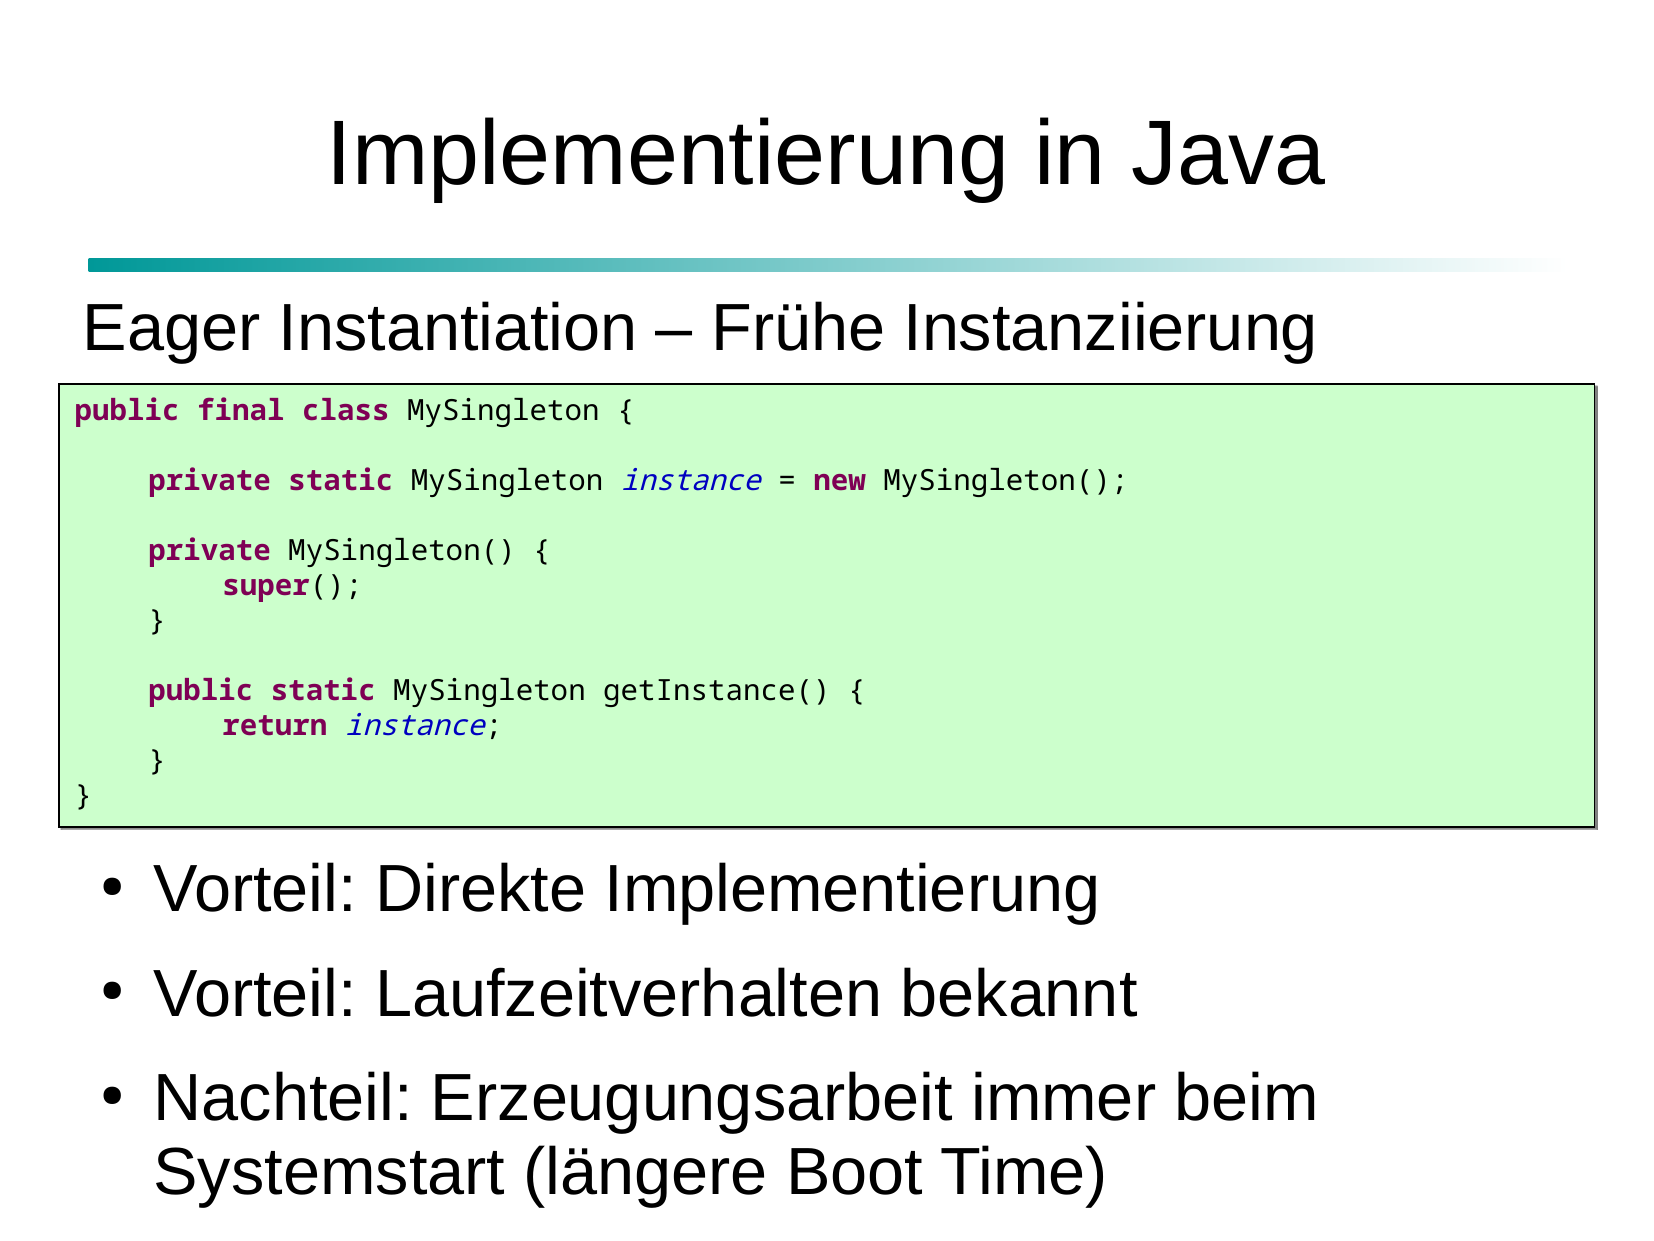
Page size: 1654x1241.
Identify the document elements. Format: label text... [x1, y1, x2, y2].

list Vorteil: Direkte Implementierung Vorteil: Laufzeitverhalten bekannt Nachteil: Erzeugungsarbeit immer beim Systemstart (längere Boot Time) [82, 851, 1571, 1211]
text_box public final class MySingleton { private static MySingleton instance = new MySingleton(); private MySingleton() { super(); } public static MySingleton getInstance() { return instance; } } [59, 383, 1595, 827]
list Eager Instantiation – Frühe Instanziierung [82, 290, 1571, 384]
title Implementierung in Java [82, 49, 1571, 257]
